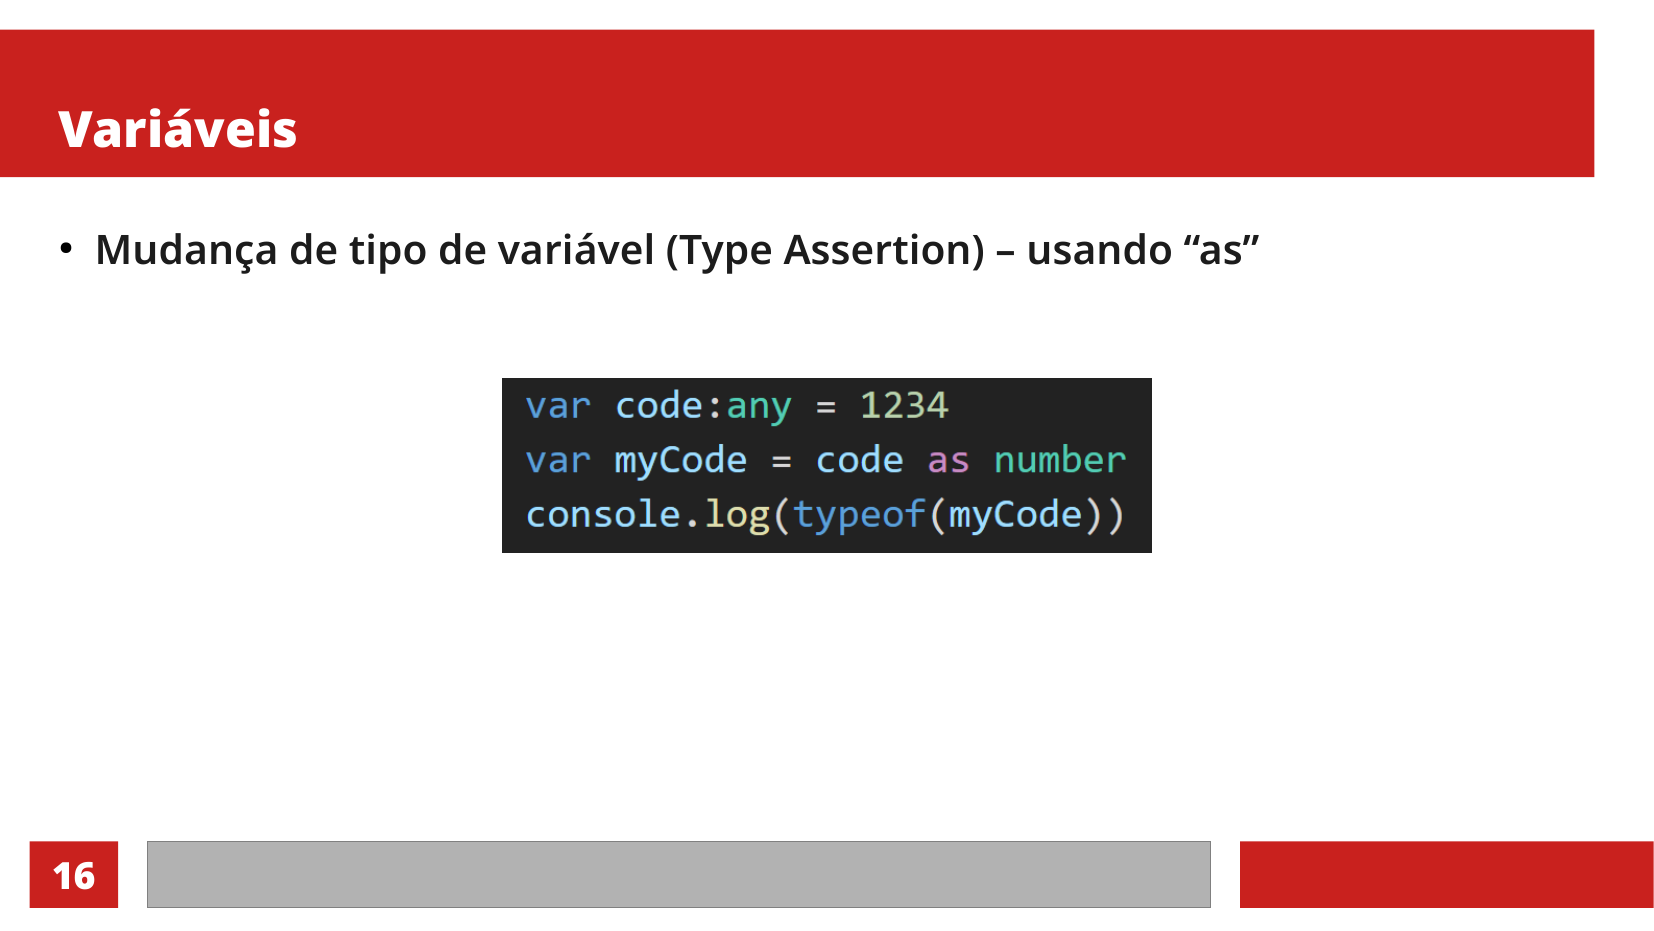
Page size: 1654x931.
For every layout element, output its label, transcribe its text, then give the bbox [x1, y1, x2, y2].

title Variáveis [59, 44, 1595, 163]
picture [502, 378, 1152, 553]
list Mudança de tipo de variável (Type Assertion) – usando “as” [59, 221, 1565, 798]
